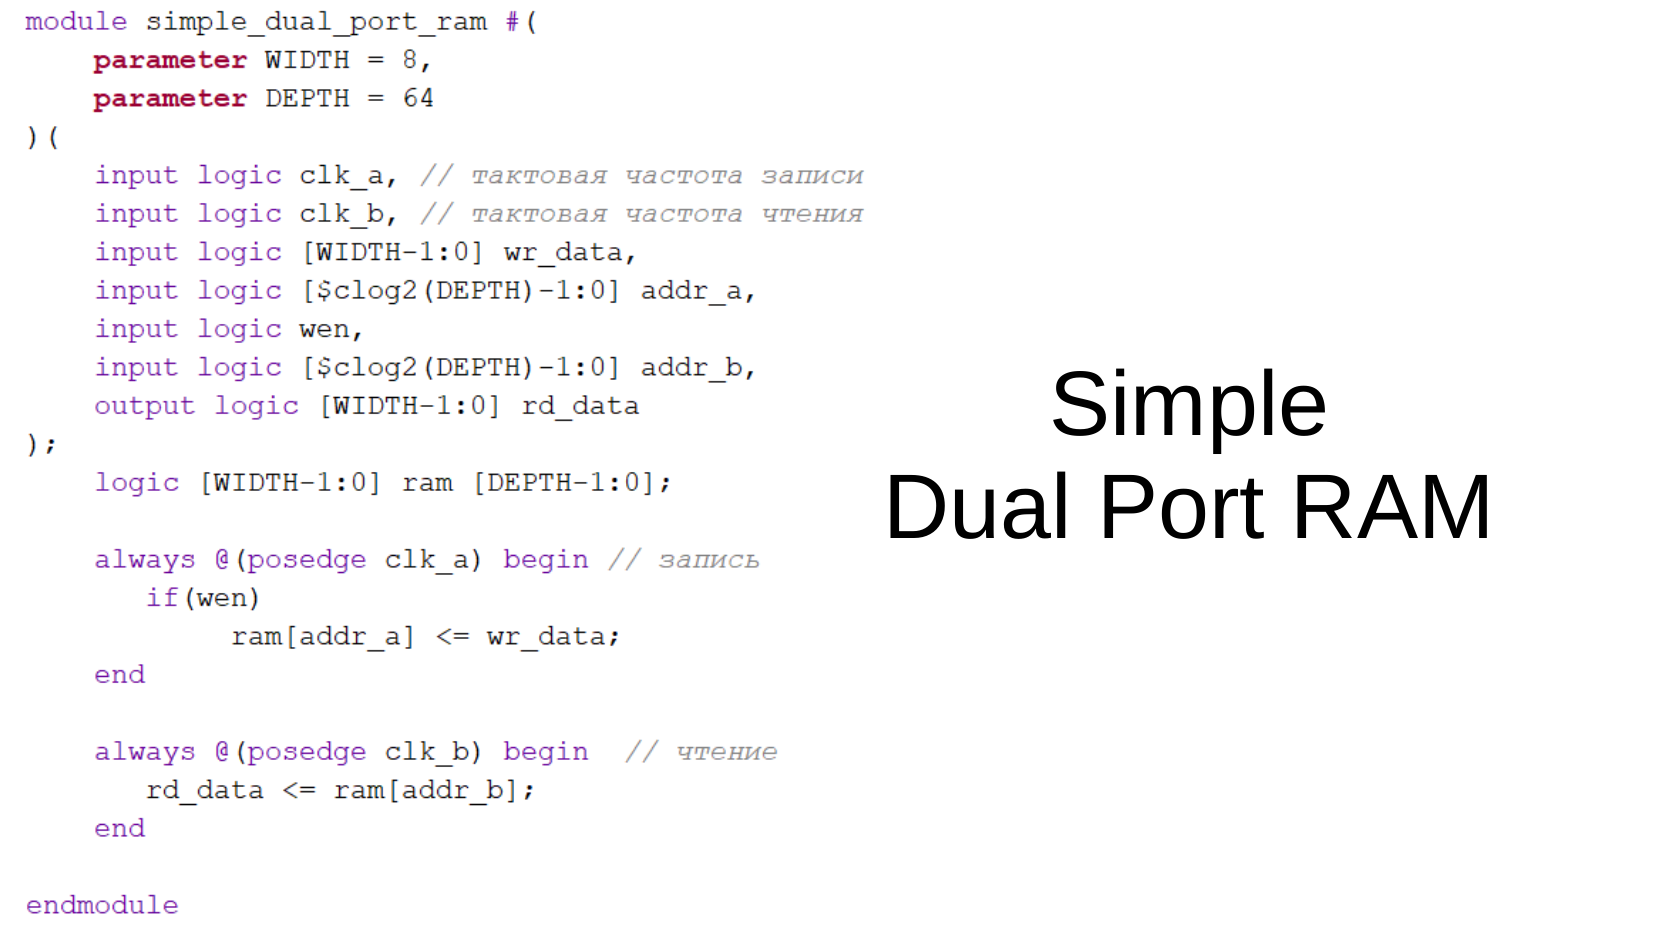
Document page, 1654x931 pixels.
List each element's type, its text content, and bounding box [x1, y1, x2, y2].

title Simple Dual Port RAM [749, 352, 1630, 558]
picture [16, 7, 874, 925]
